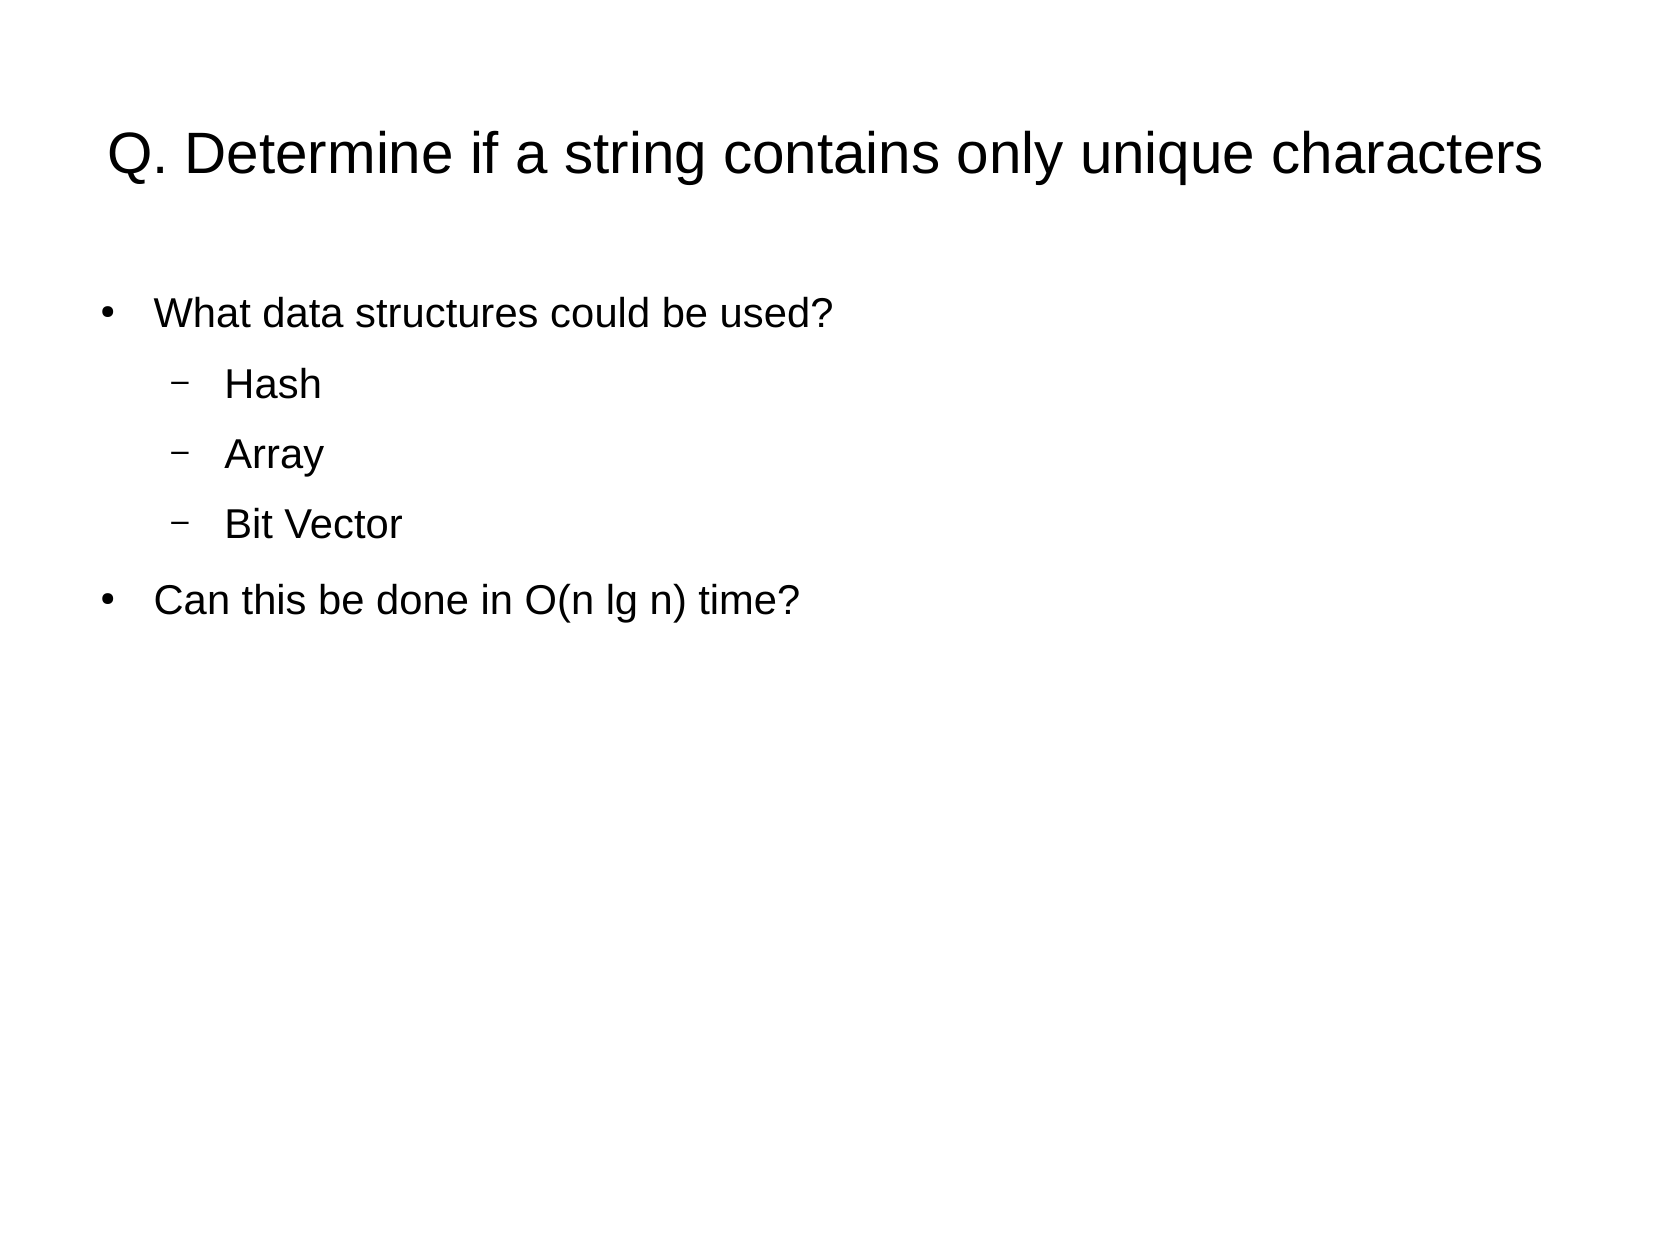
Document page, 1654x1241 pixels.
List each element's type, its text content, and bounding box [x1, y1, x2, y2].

list What data structures could be used? Hash Array Bit Vector Can this be done in O(n lg n) time? [82, 290, 1571, 1010]
title Q. Determine if a string contains only unique characters [82, 49, 1571, 257]
